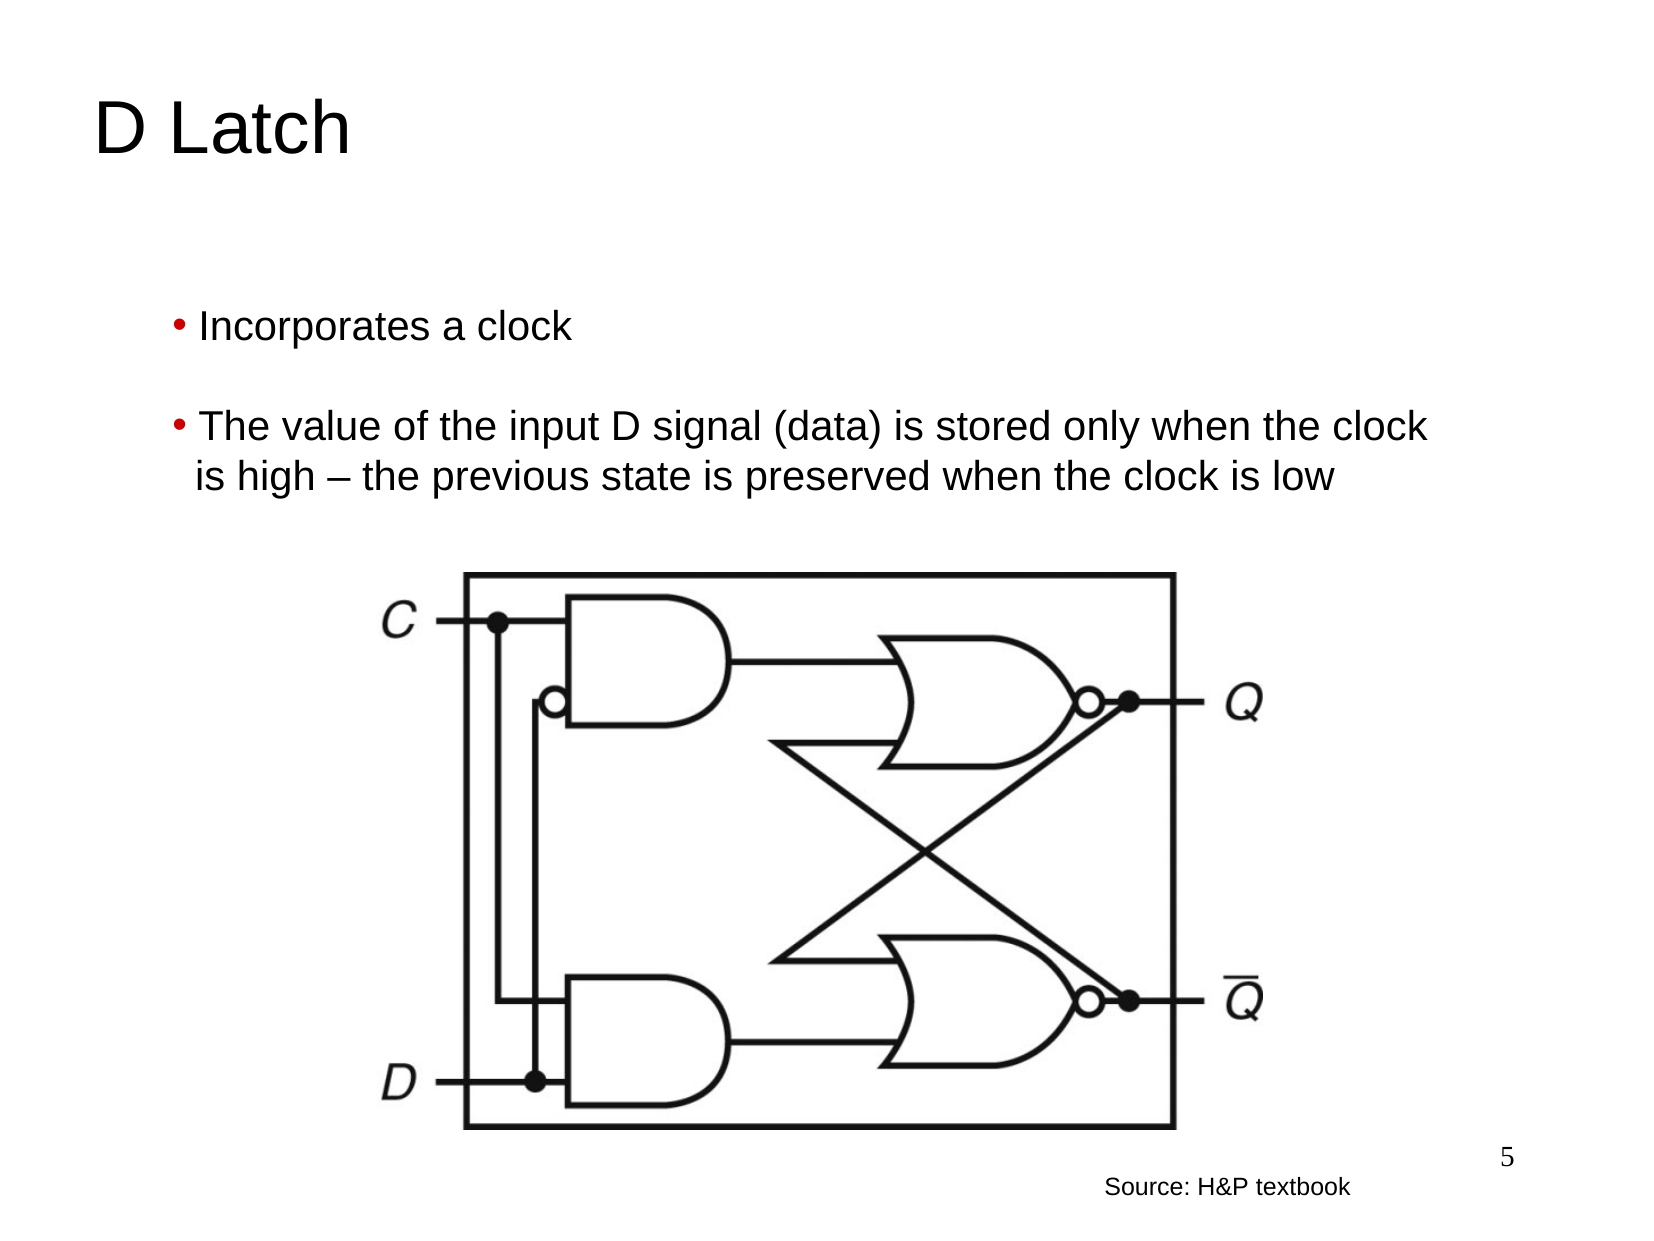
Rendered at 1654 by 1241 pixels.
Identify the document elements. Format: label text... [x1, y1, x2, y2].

text_box Source: H&P textbook [1089, 1162, 1367, 1209]
picture [377, 572, 1263, 1130]
text_box D Latch [78, 71, 367, 177]
text_box Incorporates a clock The value of the input D signal (data) is stored only when the clock is high – the previous state is preserved when the clock is low [157, 291, 1444, 507]
text_box <number> [1185, 1129, 1530, 1213]
